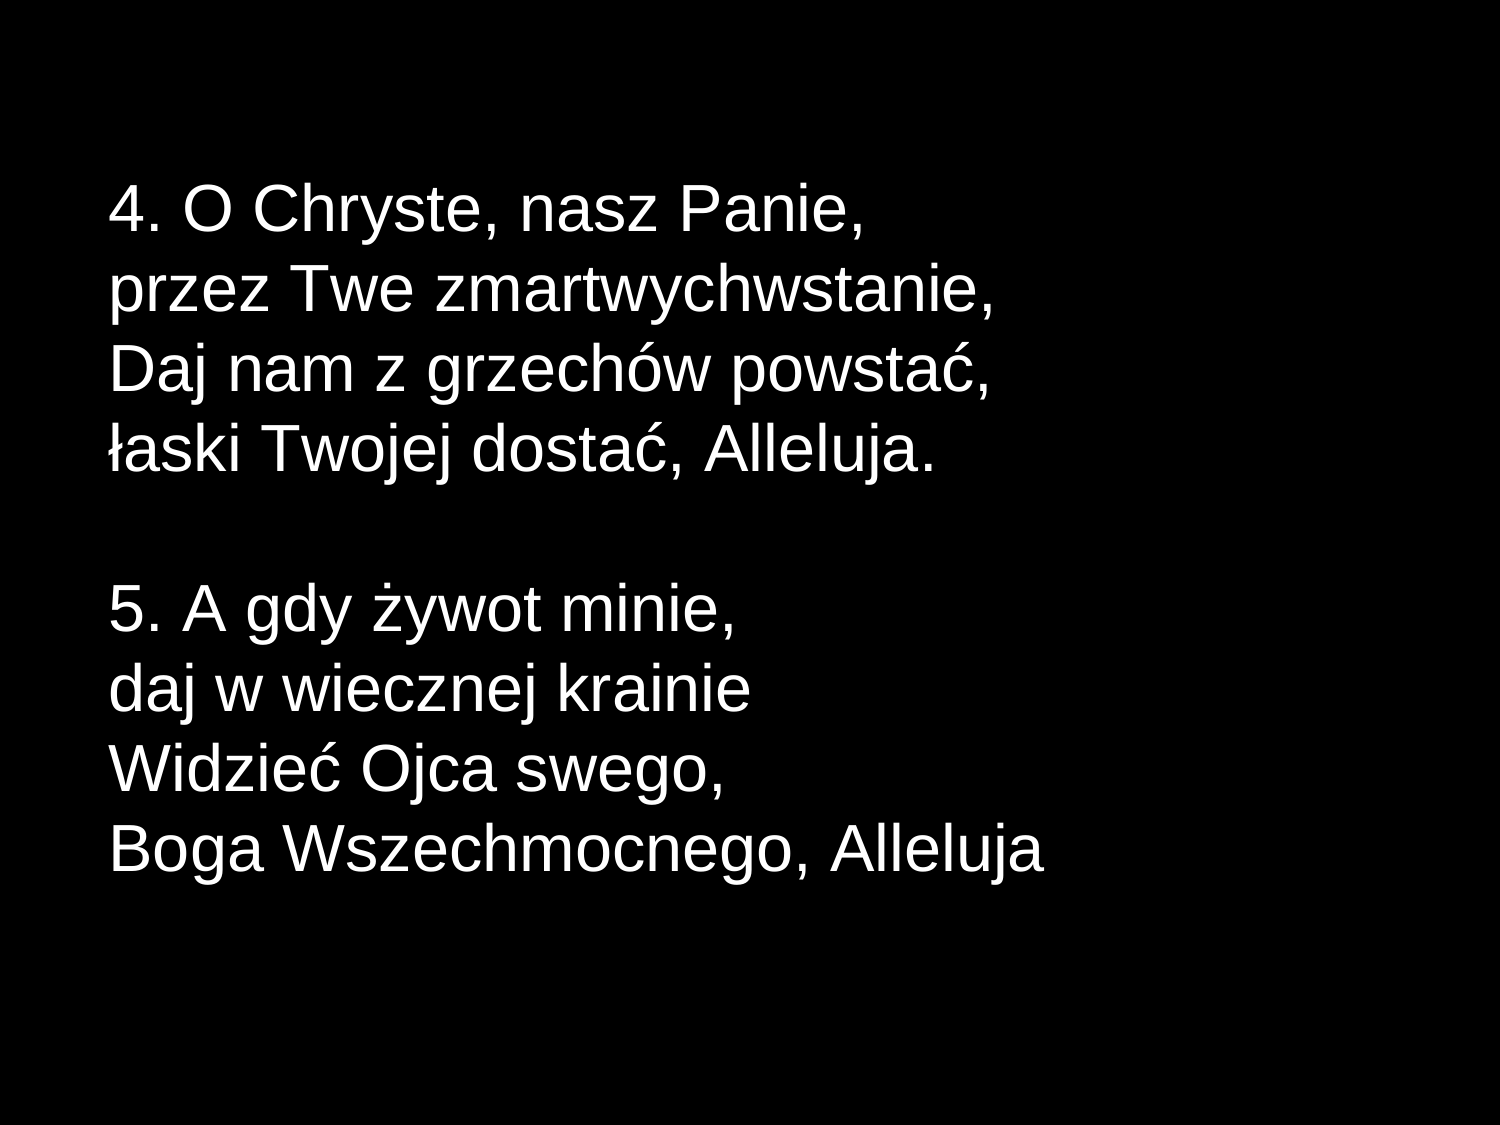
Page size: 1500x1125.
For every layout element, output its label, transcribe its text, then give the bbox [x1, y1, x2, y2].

text_box 4. O Chryste, nasz Panie, przez Twe zmartwychwstanie, Daj nam z grzechów powstać, łaski Twojej dostać, Alleluja. 5. A gdy żywot minie, daj w wiecznej krainie Widzieć Ojca swego, Boga Wszechmocnego, Alleluja [93, 157, 1465, 893]
